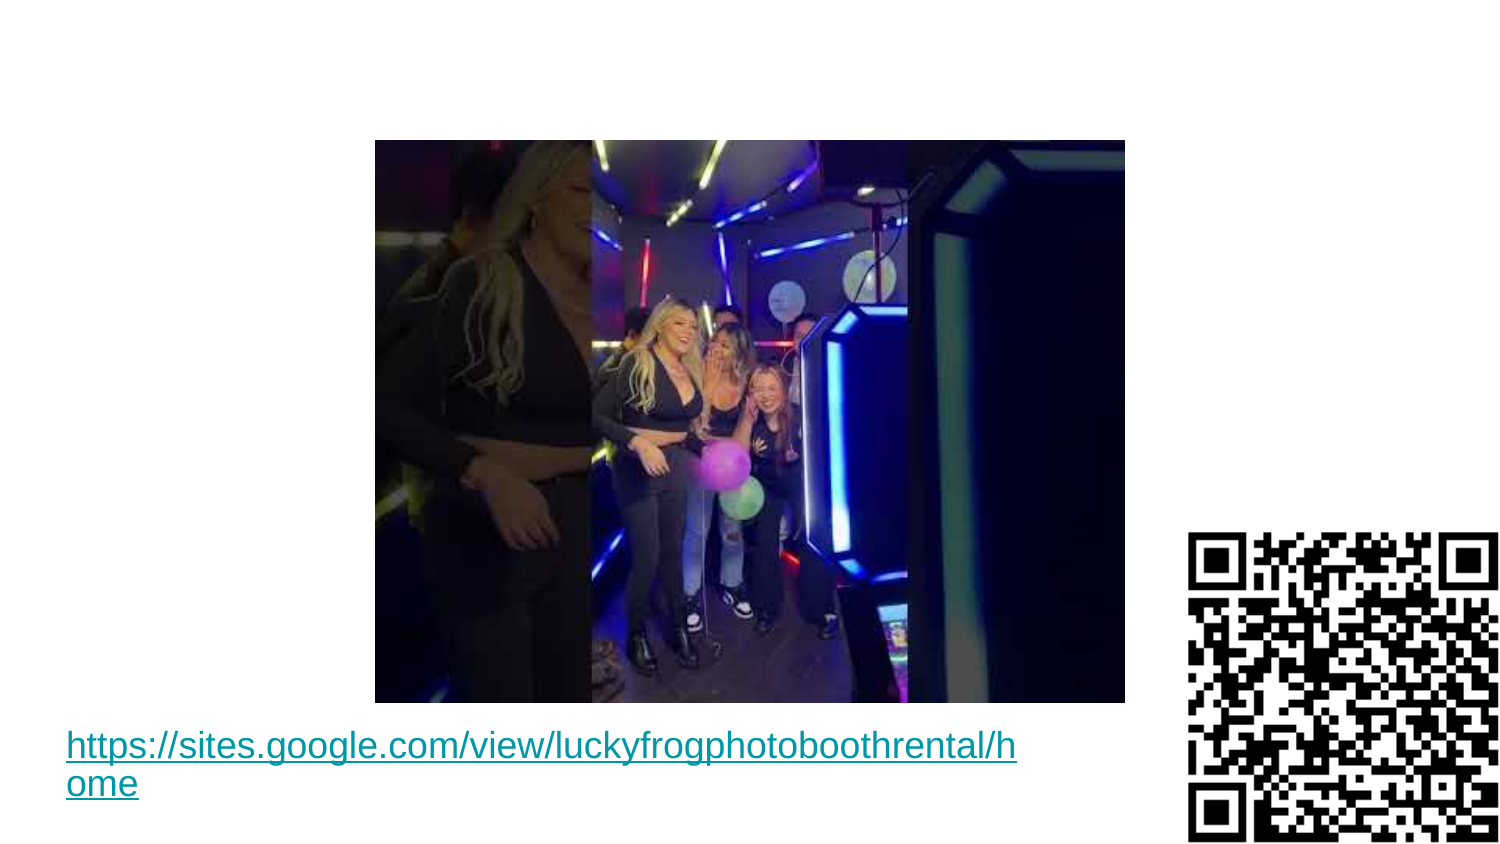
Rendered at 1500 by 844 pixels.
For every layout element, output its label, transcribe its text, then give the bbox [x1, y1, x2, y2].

list https://sites.google.com/view/luckyfrogphotoboothrental/home [51, 694, 1036, 794]
picture [375, 140, 1125, 704]
picture [1187, 531, 1500, 844]
